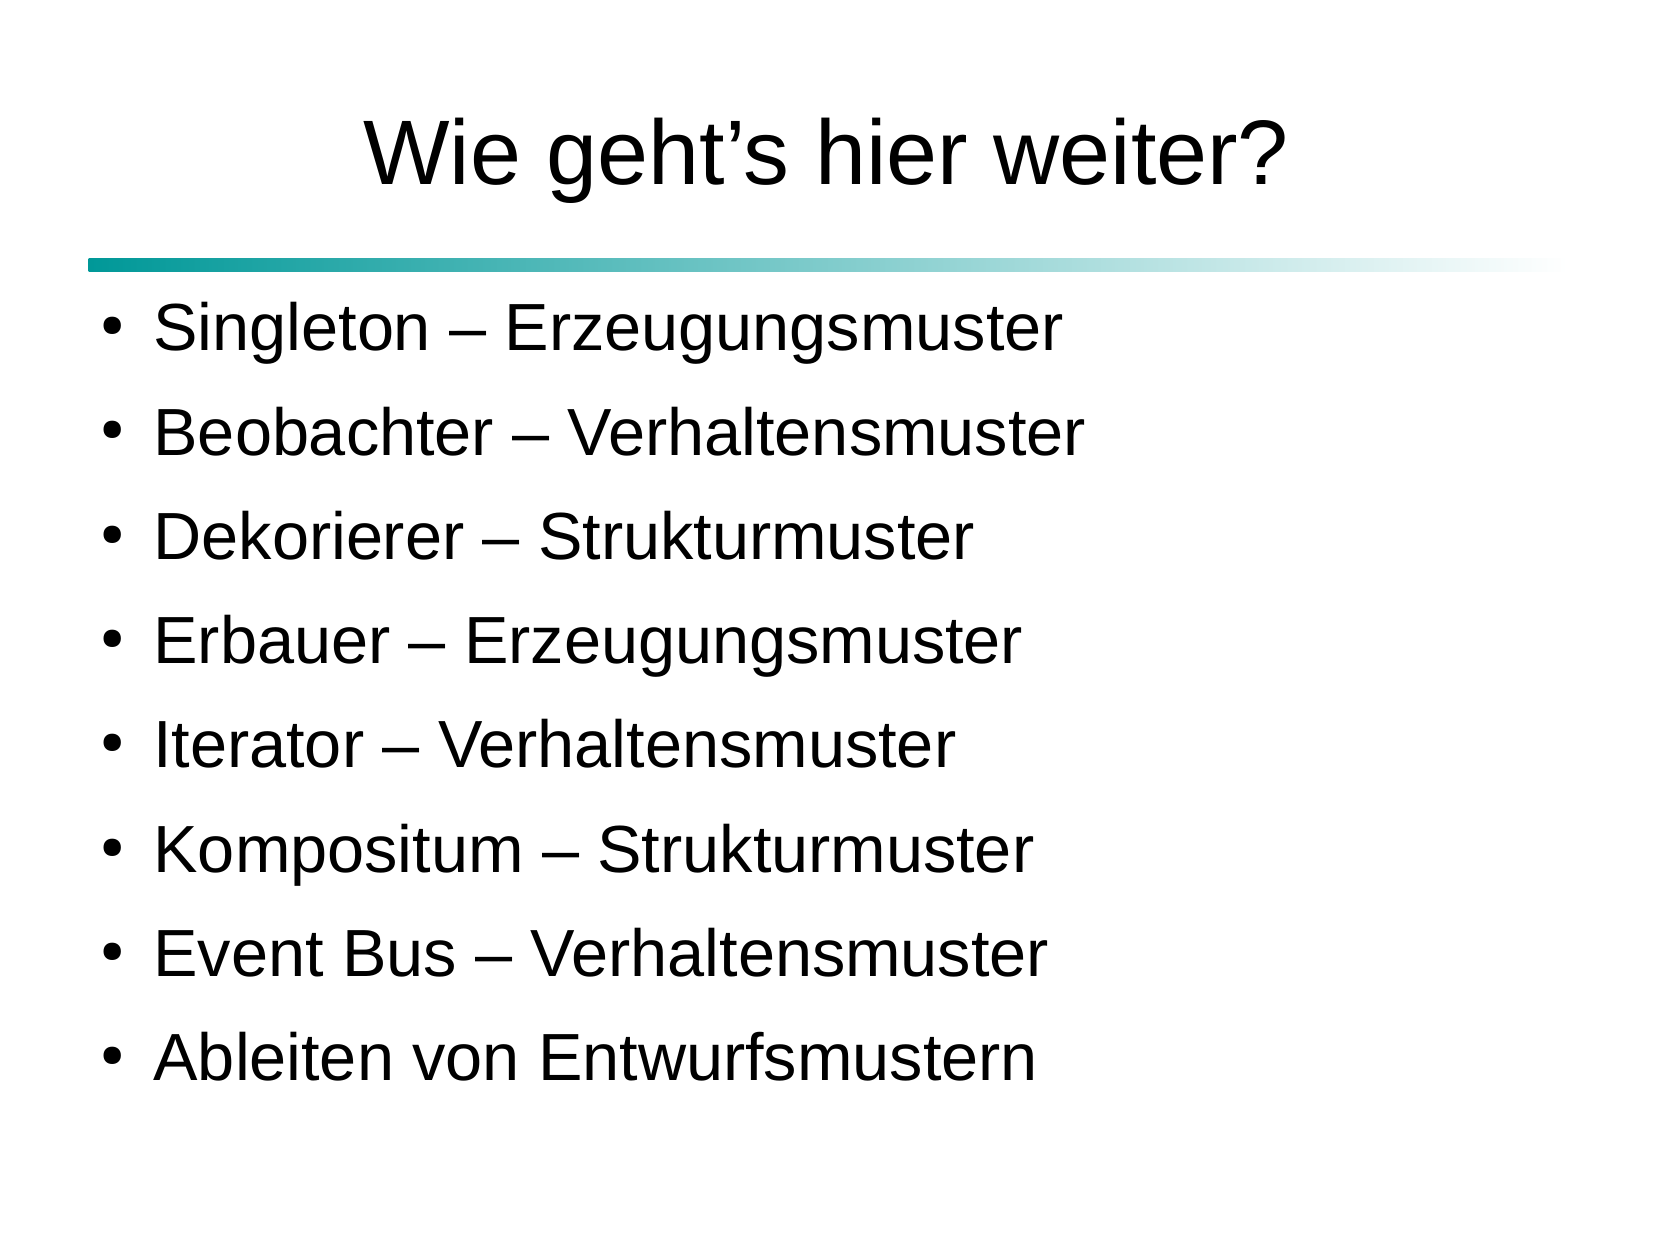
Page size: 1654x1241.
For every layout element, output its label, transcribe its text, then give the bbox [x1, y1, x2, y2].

title Wie geht’s hier weiter? [82, 49, 1571, 257]
list Singleton – Erzeugungsmuster Beobachter – Verhaltensmuster Dekorierer – Strukturmuster Erbauer – Erzeugungsmuster Iterator – Verhaltensmuster Kompositum – Strukturmuster Event Bus – Verhaltensmuster Ableiten von Entwurfsmustern [82, 290, 1571, 1109]
